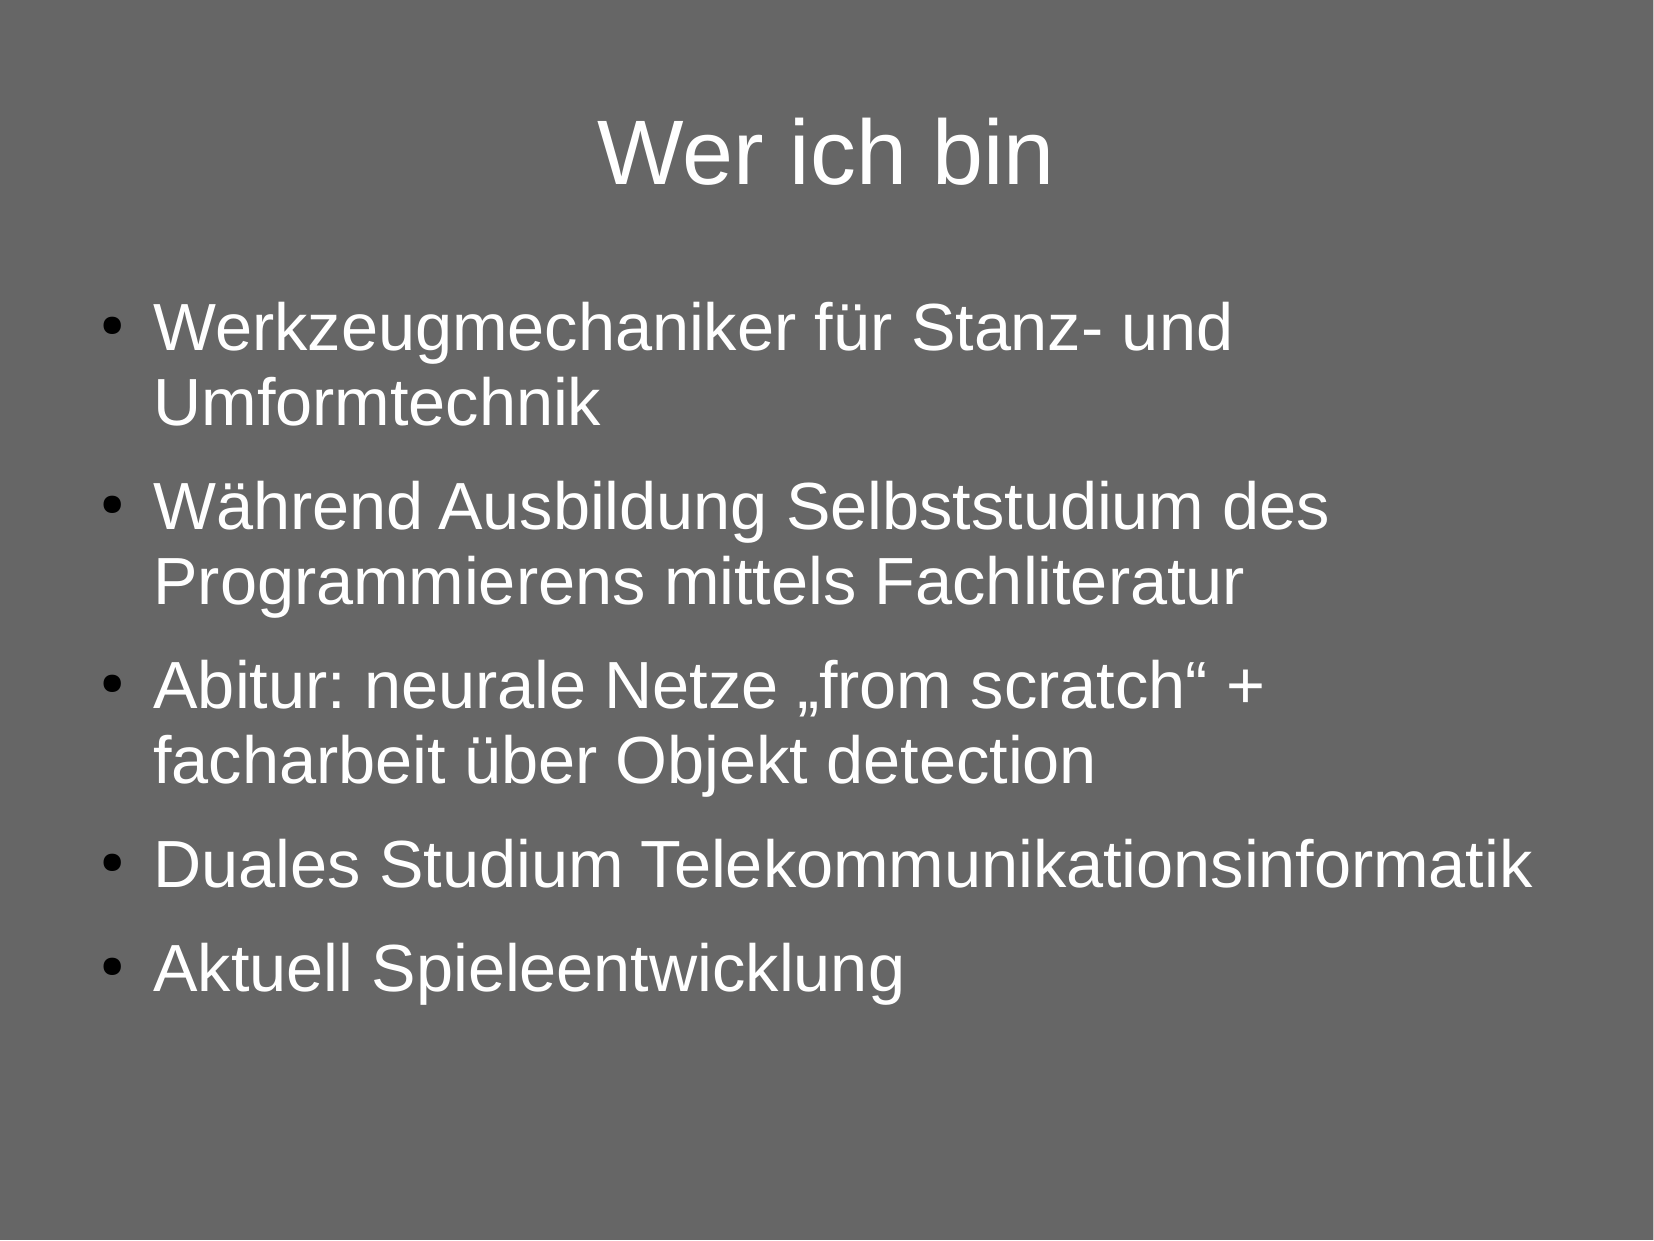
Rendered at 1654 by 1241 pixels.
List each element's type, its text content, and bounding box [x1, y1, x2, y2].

title Wer ich bin [82, 49, 1571, 257]
list Werkzeugmechaniker für Stanz- und Umformtechnik Während Ausbildung Selbststudium des Programmierens mittels Fachliteratur Abitur: neurale Netze „from scratch“ + facharbeit über Objekt detection Duales Studium Telekommunikationsinformatik Aktuell Spieleentwicklung [82, 290, 1571, 1109]
